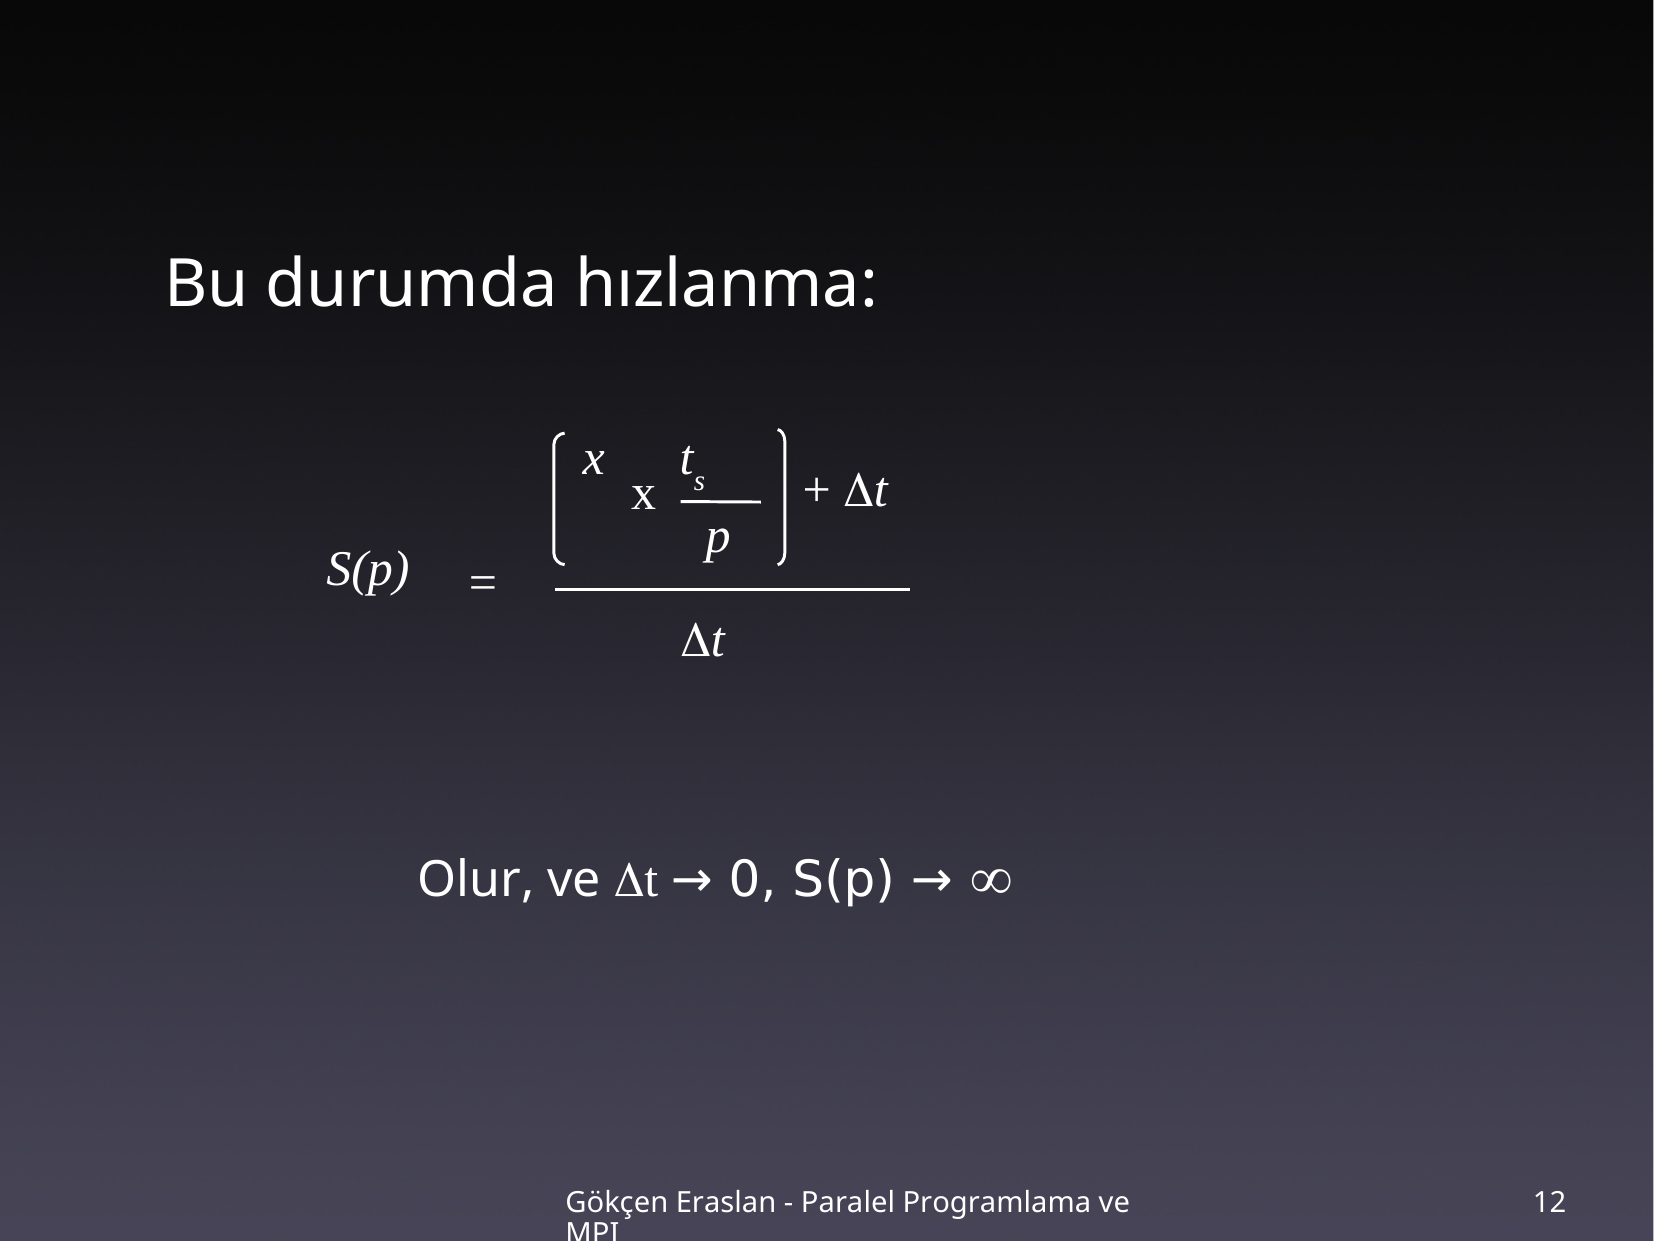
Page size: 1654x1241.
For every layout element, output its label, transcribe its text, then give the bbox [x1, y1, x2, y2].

text_box Dt [680, 611, 731, 677]
picture [570, 1226, 576, 1241]
list Bu durumda hızlanma: [131, 227, 1538, 972]
text_box = [468, 554, 511, 614]
picture [580, 1226, 586, 1241]
text_box x ts [582, 429, 742, 500]
picture [0, 0, 1654, 1241]
text_box Olur, ve Dt → 0, S(p) →  [417, 842, 1209, 920]
text_box + Dt [802, 461, 912, 528]
picture [596, 1224, 604, 1233]
text_box p [705, 507, 738, 567]
text_box x [630, 465, 660, 524]
text_box S(p) [326, 540, 432, 600]
